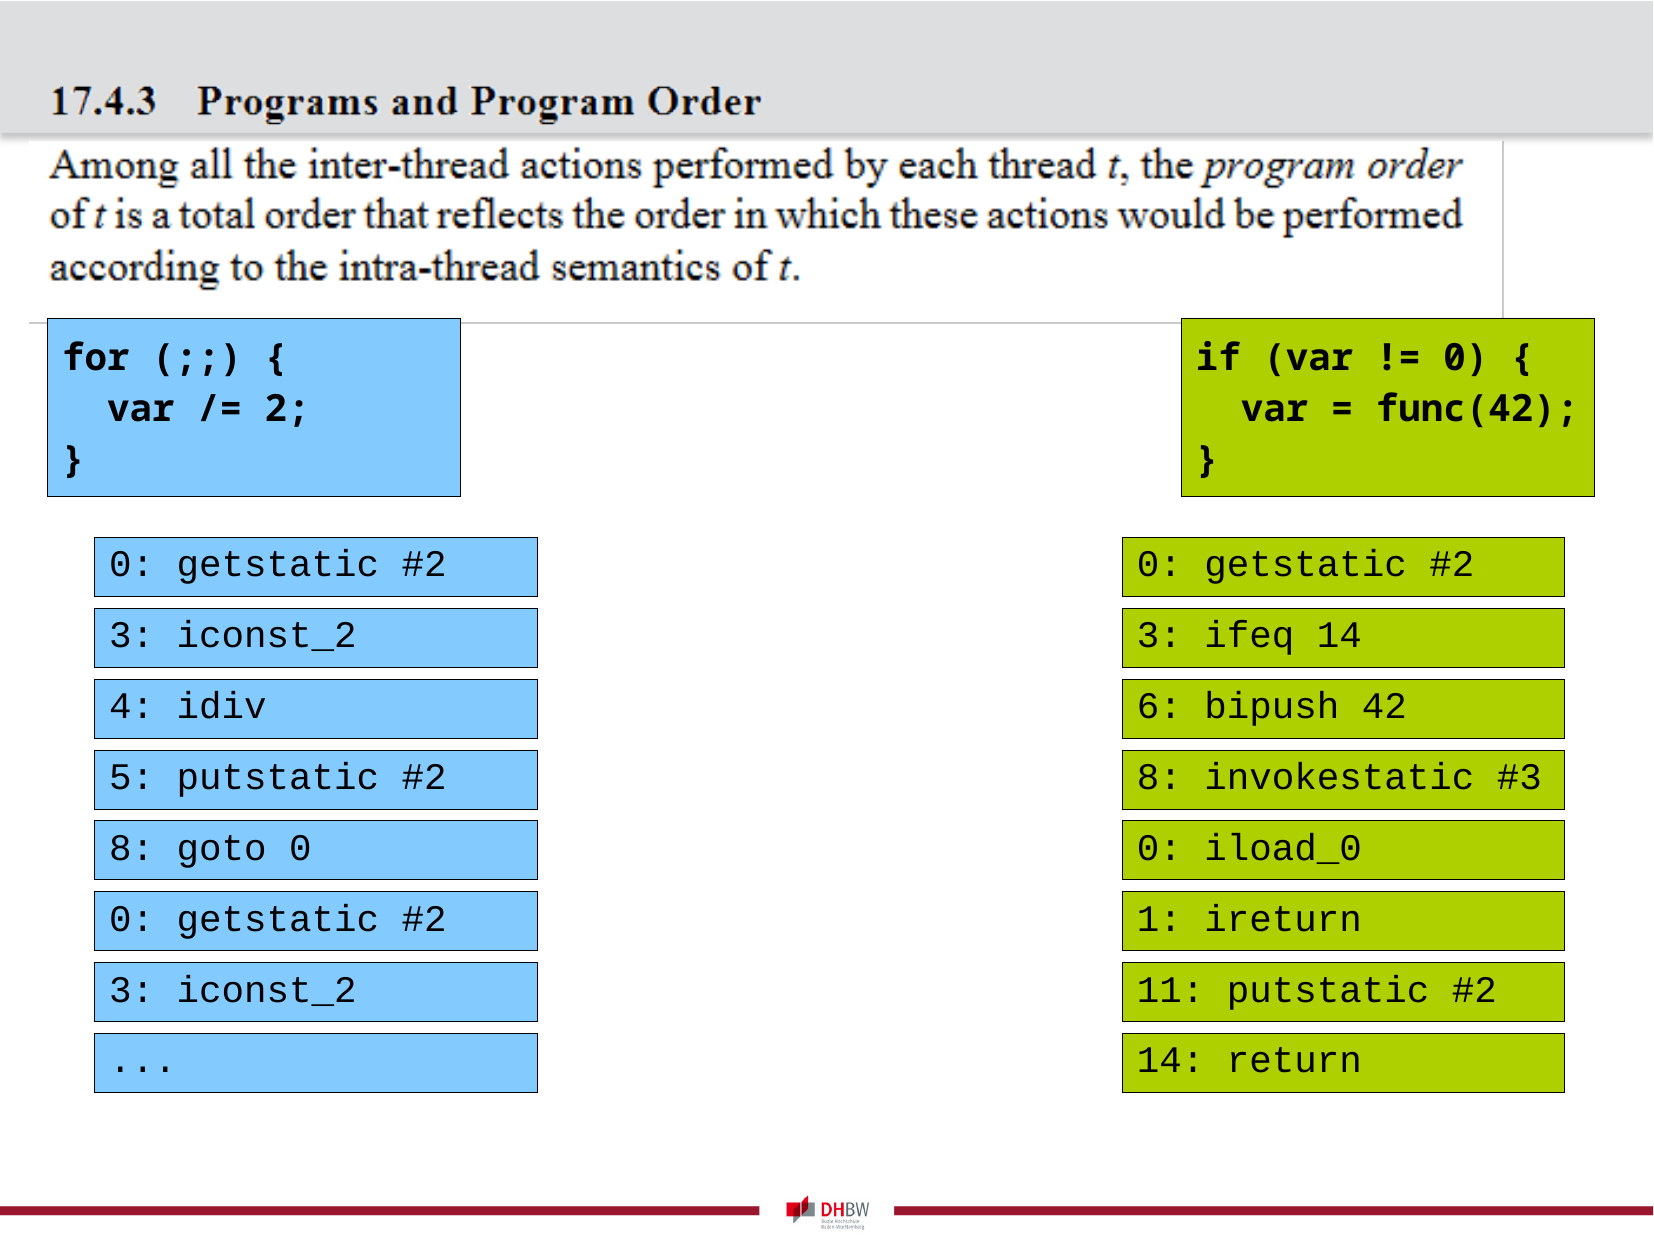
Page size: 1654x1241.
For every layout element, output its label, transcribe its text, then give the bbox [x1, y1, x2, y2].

text_box 3: ifeq 14 [1122, 608, 1565, 668]
text_box 1: ireturn [1122, 891, 1565, 951]
text_box 0: getstatic #2 [1122, 537, 1565, 597]
text_box 6: bipush 42 [1122, 679, 1565, 739]
picture [0, 1, 1654, 1237]
text_box if (var != 0) { var = func(42); } [1181, 318, 1595, 497]
text_box 0: iload_0 [1122, 820, 1565, 880]
text_box 3: iconst_2 [94, 962, 538, 1022]
text_box 5: putstatic #2 [94, 750, 538, 810]
text_box 14: return [1122, 1033, 1565, 1093]
text_box 0: getstatic #2 [94, 891, 538, 951]
text_box 0: getstatic #2 [94, 537, 538, 597]
text_box for (;;) { var /= 2; } [47, 318, 461, 497]
text_box 8: invokestatic #3 [1122, 750, 1565, 810]
text_box 8: goto 0 [94, 820, 538, 880]
text_box ... [94, 1033, 538, 1093]
text_box 3: iconst_2 [94, 608, 538, 668]
text_box 11: putstatic #2 [1122, 962, 1565, 1022]
text_box 4: idiv [94, 679, 538, 739]
